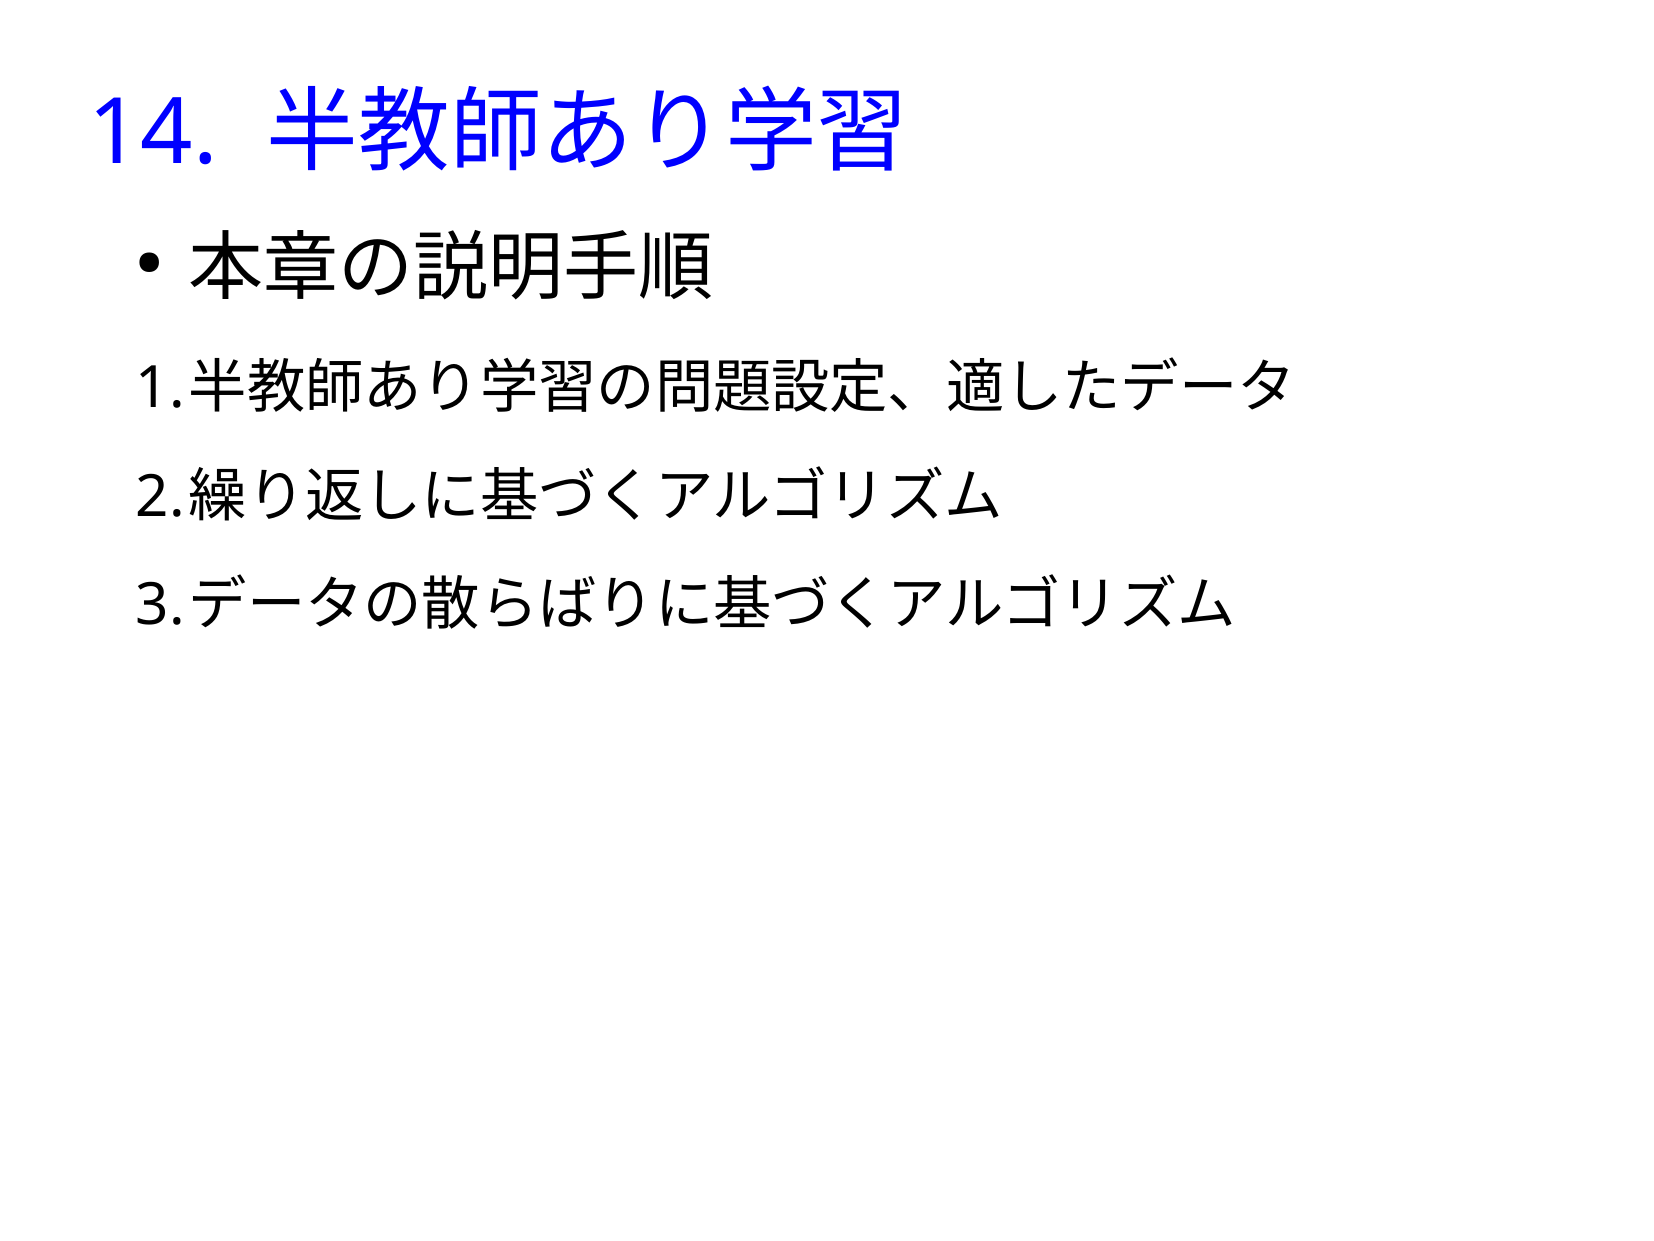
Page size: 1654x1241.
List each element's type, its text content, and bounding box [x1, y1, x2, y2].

list 本章の説明手順 半教師あり学習の問題設定、適したデータ 繰り返しに基づくアルゴリズム データの散らばりに基づくアルゴリズム [118, 213, 1542, 1145]
title 14. 半教師あり学習 [88, 49, 1577, 207]
